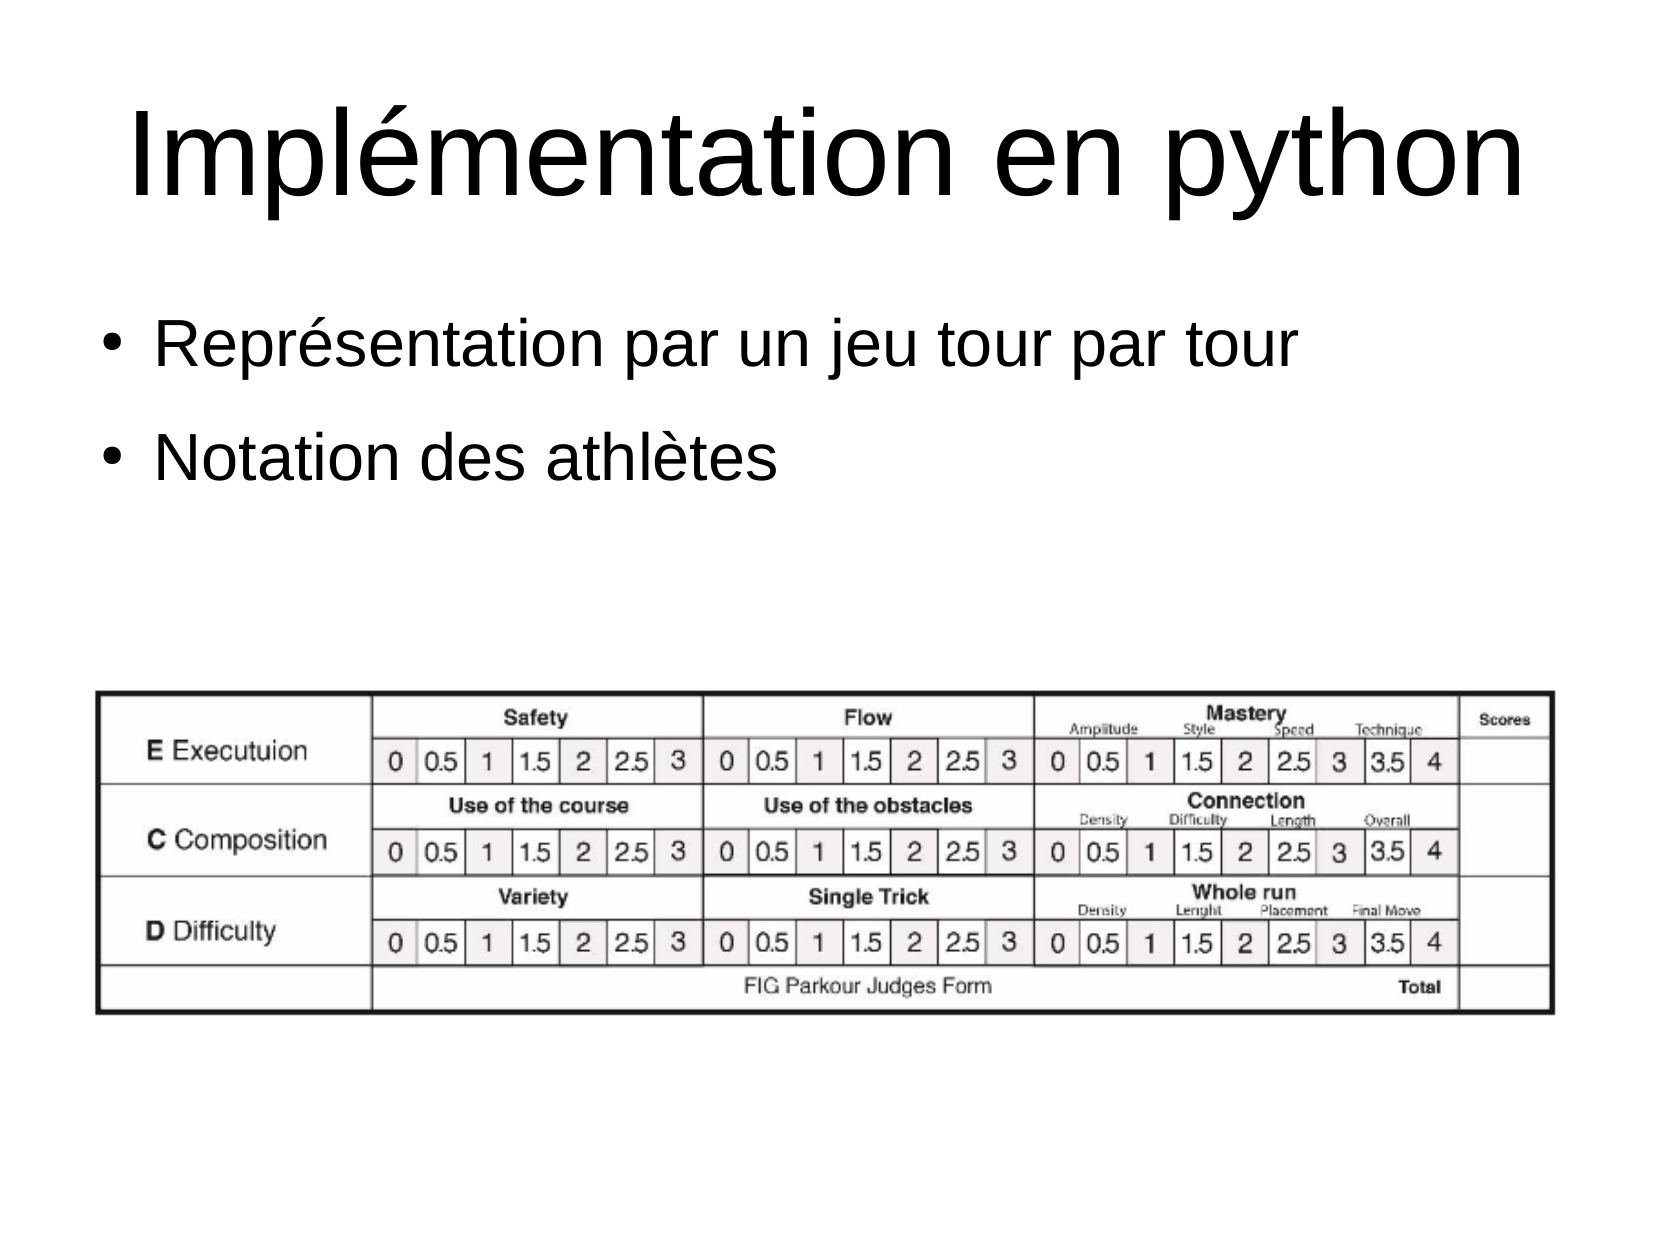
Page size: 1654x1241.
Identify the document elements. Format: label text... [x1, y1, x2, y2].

title Implémentation en python [82, 49, 1571, 257]
picture [83, 673, 1570, 1028]
list Représentation par un jeu tour par tour Notation des athlètes [82, 305, 1571, 532]
